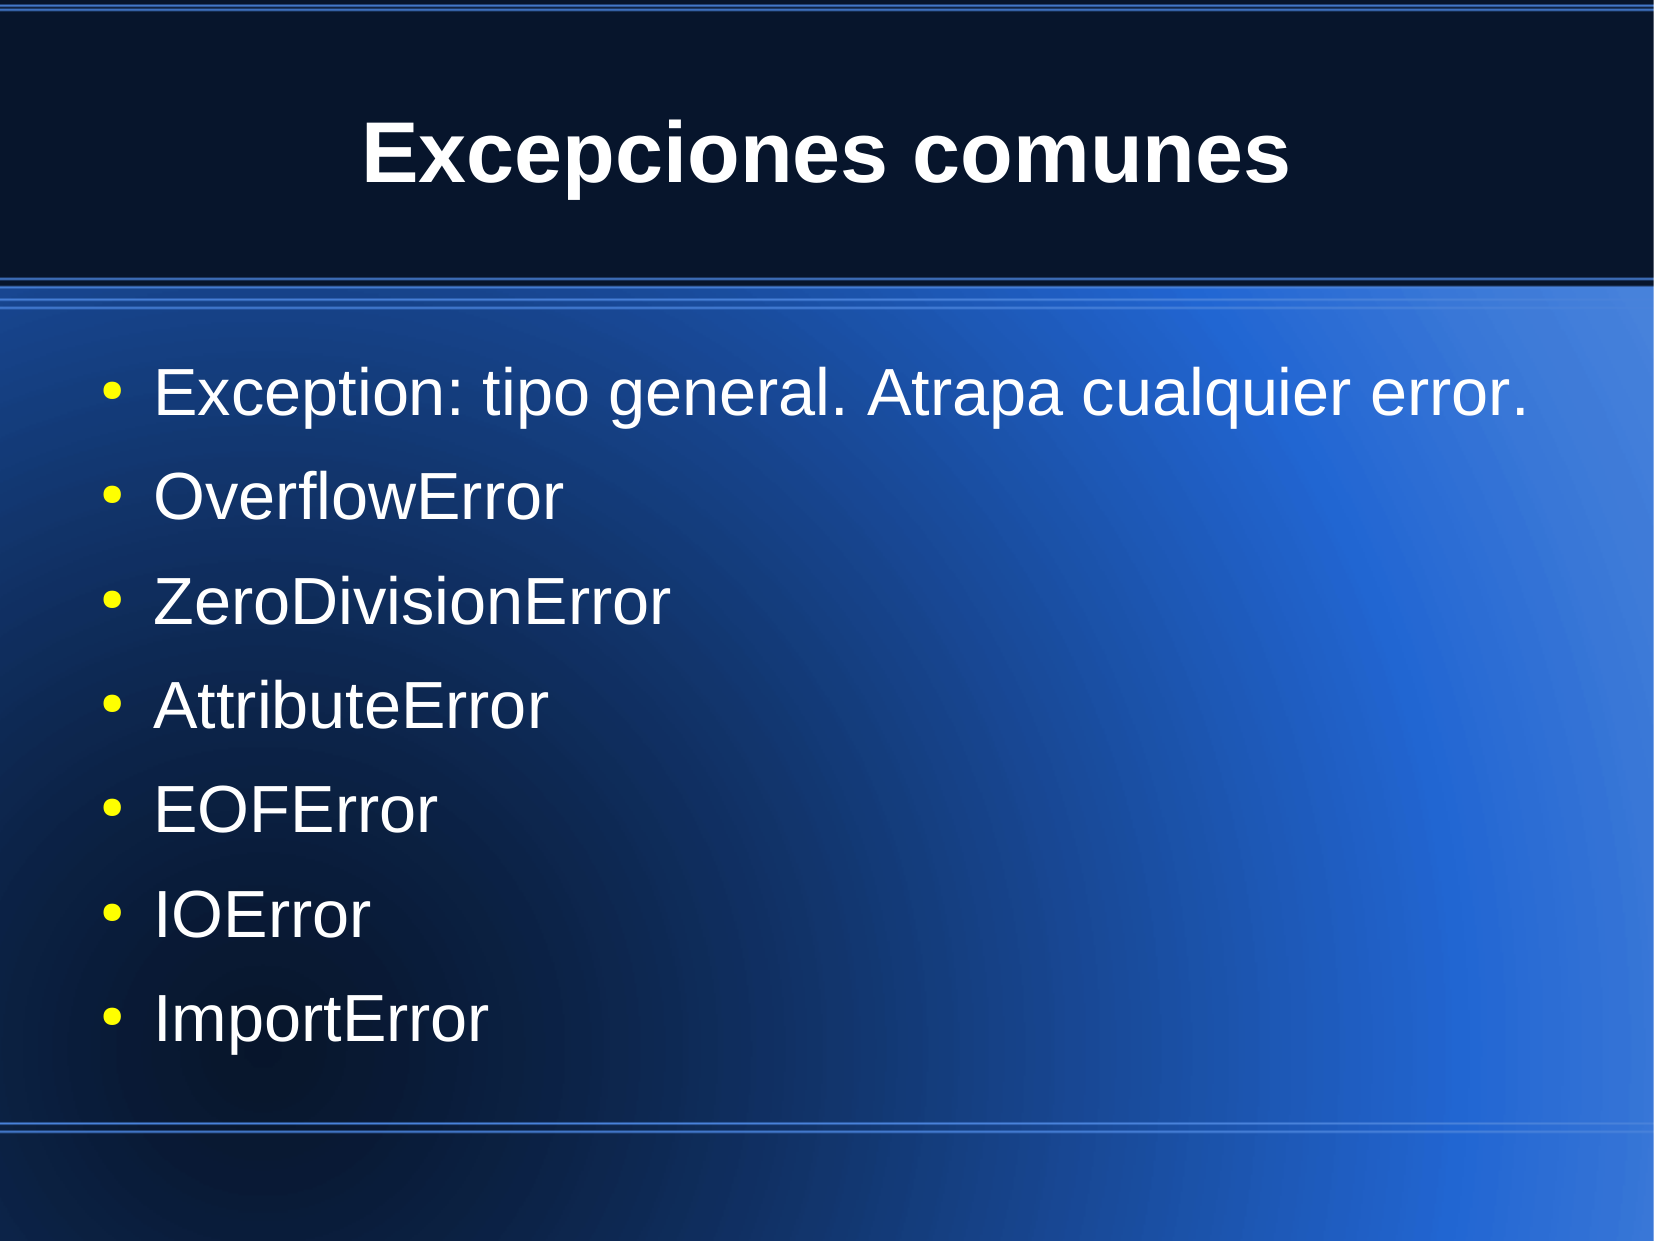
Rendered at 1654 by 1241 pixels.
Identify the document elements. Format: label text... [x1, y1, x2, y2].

title Excepciones comunes [82, 49, 1571, 257]
list Exception: tipo general. Atrapa cualquier error. OverflowError ZeroDivisionError AttributeError EOFError IOError ImportError [82, 355, 1571, 1161]
picture [0, 0, 1654, 1241]
